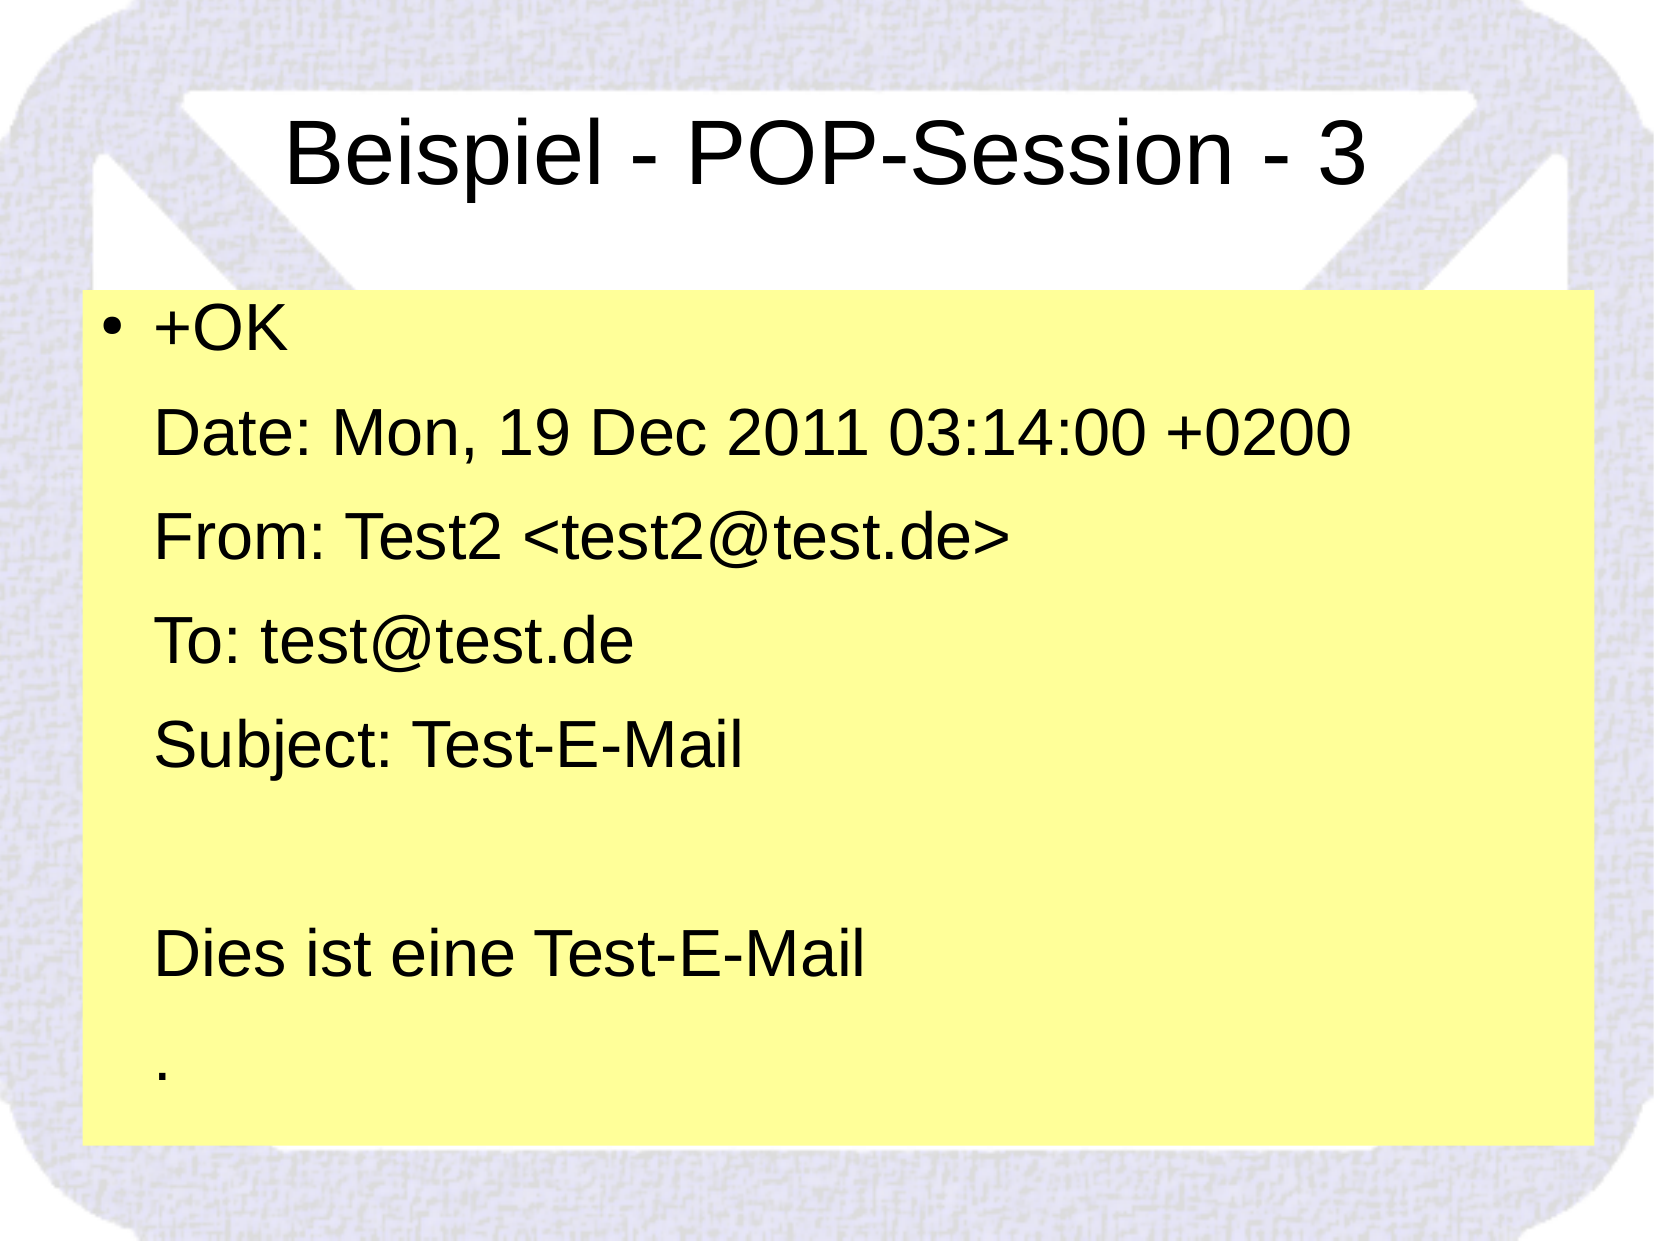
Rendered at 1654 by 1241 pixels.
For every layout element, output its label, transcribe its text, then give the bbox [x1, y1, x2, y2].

picture [0, 0, 1654, 1241]
list +OK Date: Mon, 19 Dec 2011 03:14:00 +0200 From: Test2 <test2@test.de> To: test@test.de Subject: Test-E-Mail Dies ist eine Test-E-Mail . [82, 290, 1595, 1146]
title Beispiel - POP-Session - 3 [82, 49, 1571, 257]
